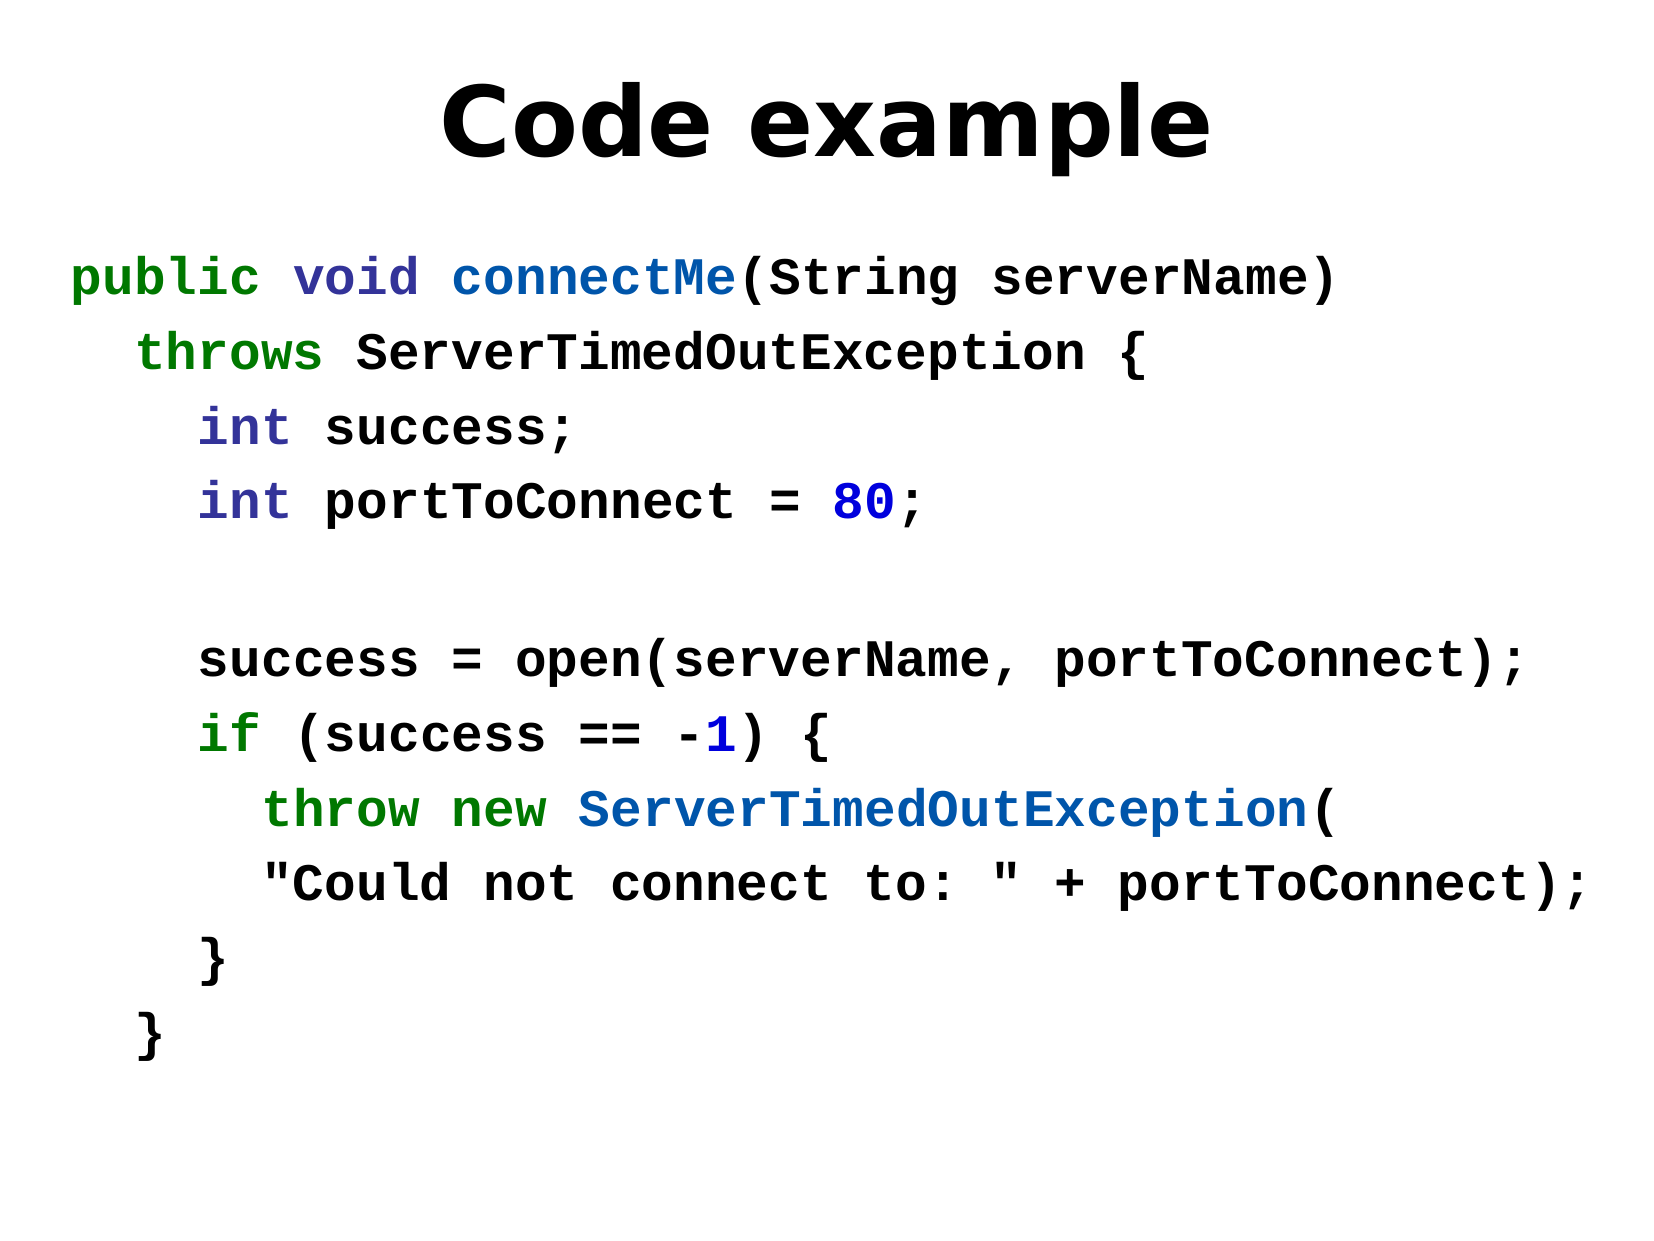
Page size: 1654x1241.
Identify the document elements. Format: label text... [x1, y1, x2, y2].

list public void connectMe(String serverName) throws ServerTimedOutException { int success; int portToConnect = 80; success = open(serverName, portToConnect); if (success == -1) { throw new ServerTimedOutException( "Could not connect to: " + portToConnect); } } [70, 235, 1607, 1146]
title Code example [82, 8, 1571, 235]
